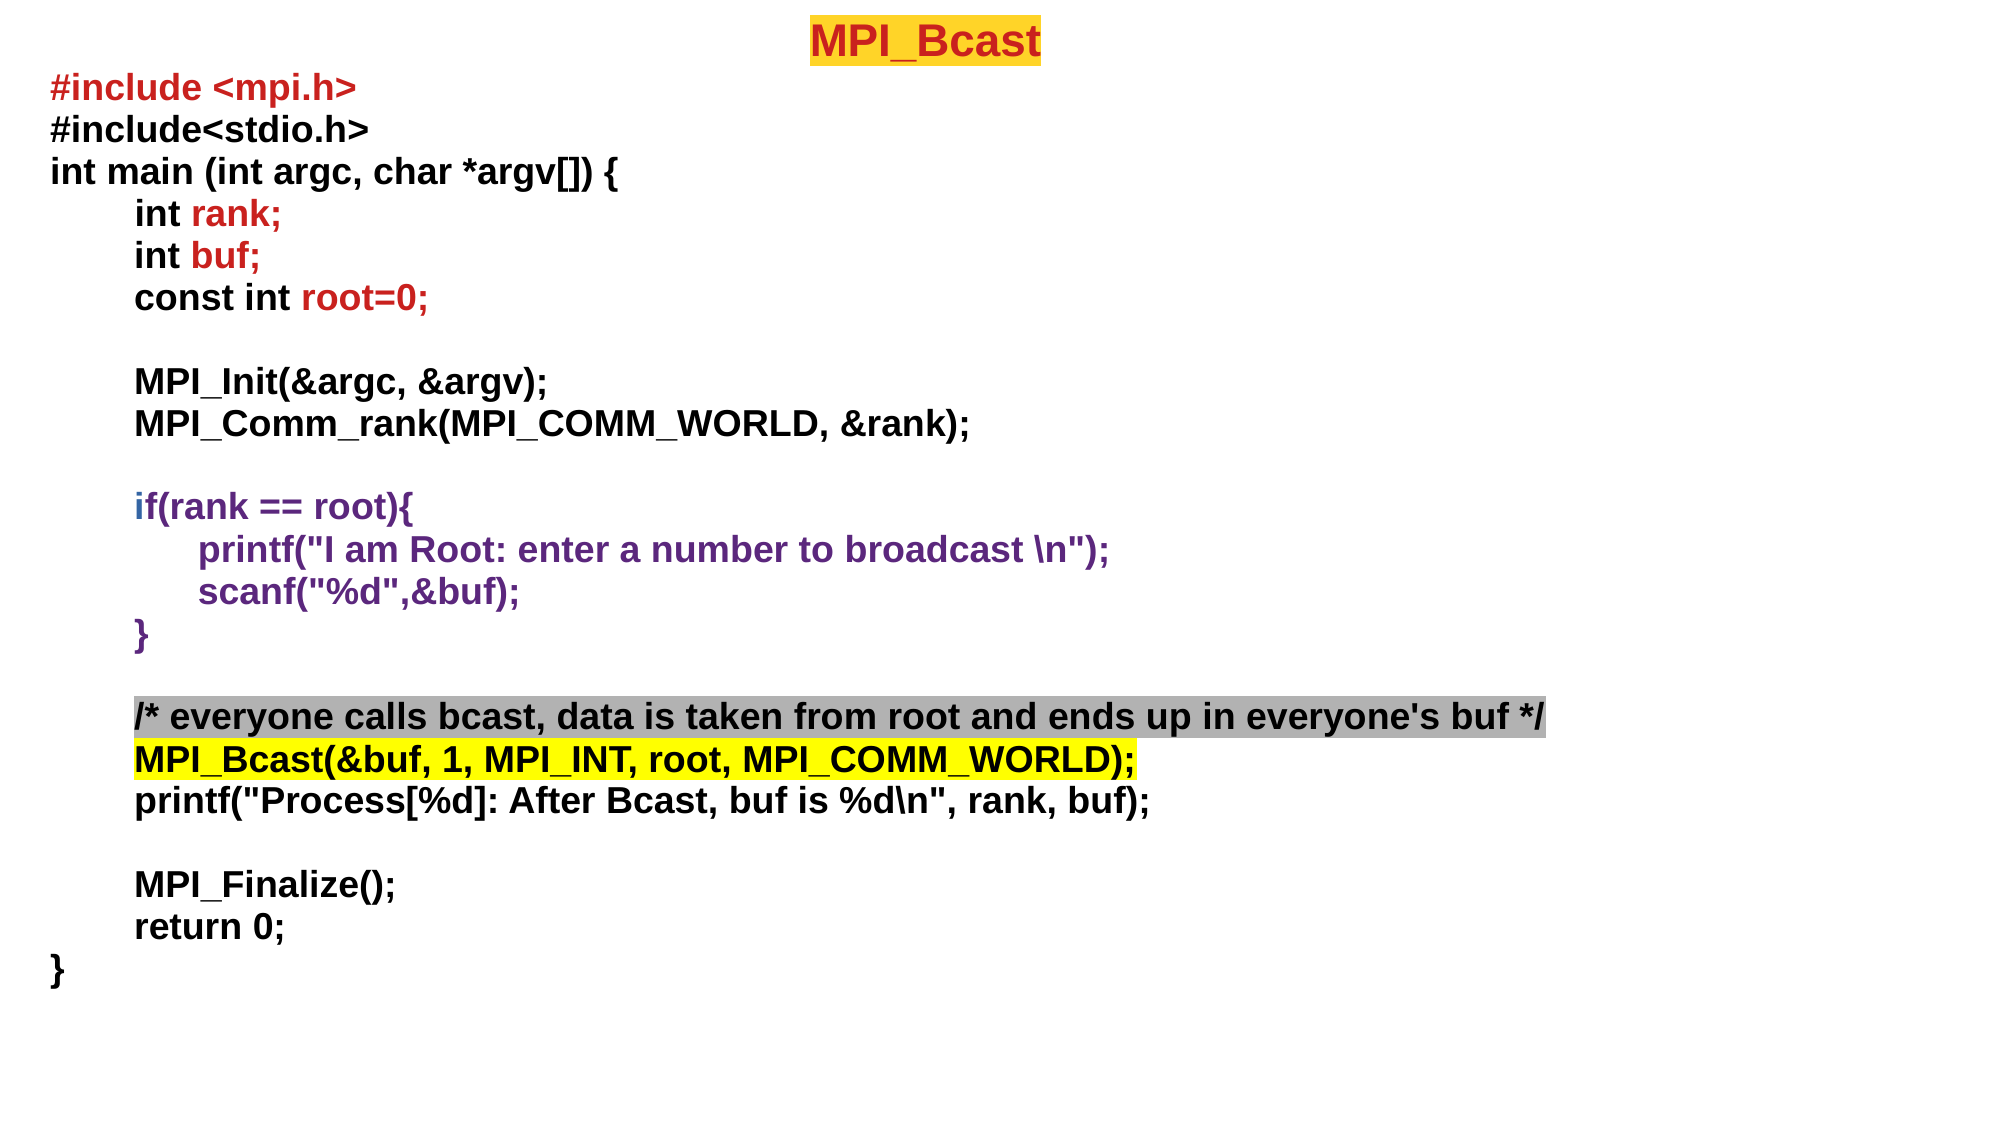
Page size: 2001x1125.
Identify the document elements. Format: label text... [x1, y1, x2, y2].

text_box MPI_Bcast #include <mpi.h> #include<stdio.h> int main (int argc, char *argv[]) { int rank; int buf; const int root=0; MPI_Init(&argc, &argv); MPI_Comm_rank(MPI_COMM_WORLD, &rank); if(rank == root){ printf("I am Root: enter a number to broadcast \n"); scanf("%d",&buf); } /* everyone calls bcast, data is taken from root and ends up in everyone's buf */ MPI_Bcast(&buf, 1, MPI_INT, root, MPI_COMM_WORLD); printf("Process[%d]: After Bcast, buf is %d\n", rank, buf); MPI_Finalize(); return 0; } [35, 7, 1816, 1082]
